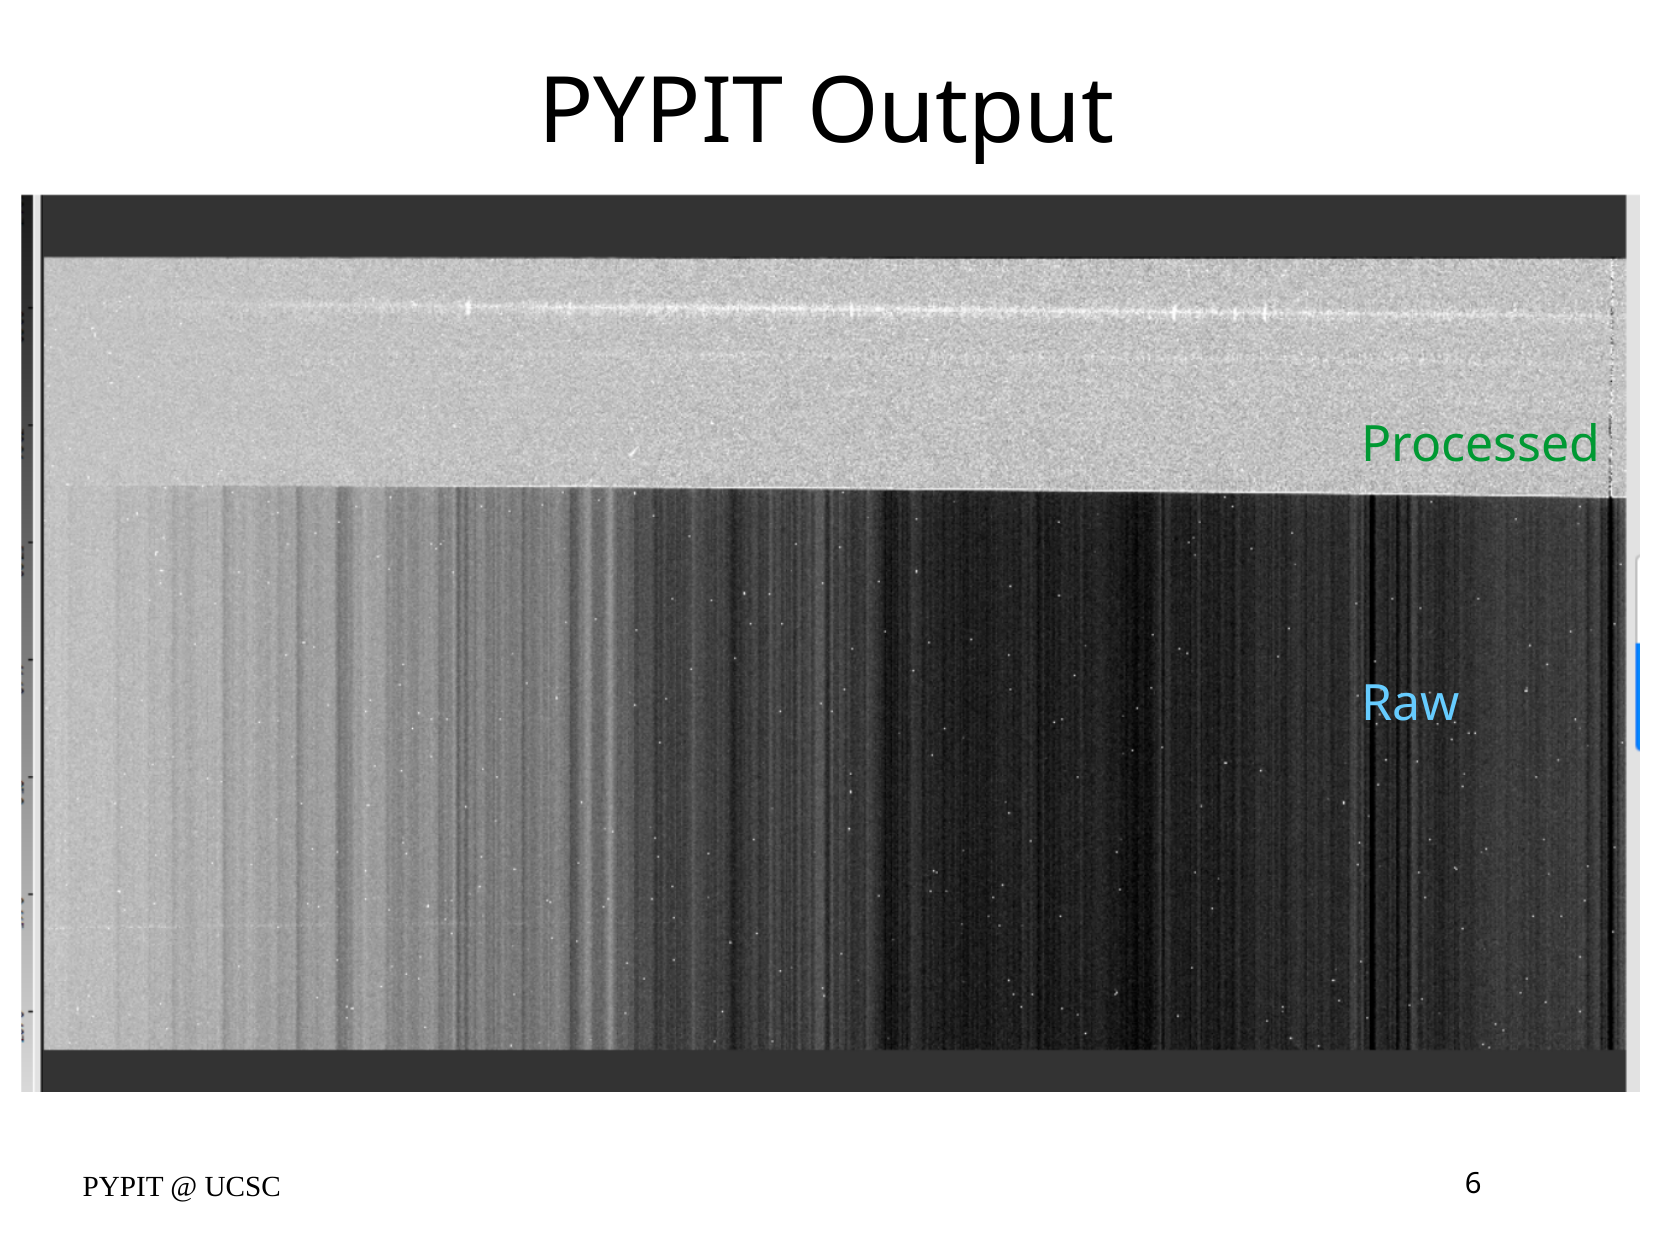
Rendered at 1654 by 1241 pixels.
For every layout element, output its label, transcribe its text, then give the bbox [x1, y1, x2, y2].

picture [20, 194, 1640, 1092]
text_box Processed [1346, 400, 1621, 545]
text_box Raw [1346, 660, 1527, 740]
title PYPIT Output [82, 47, 1571, 167]
